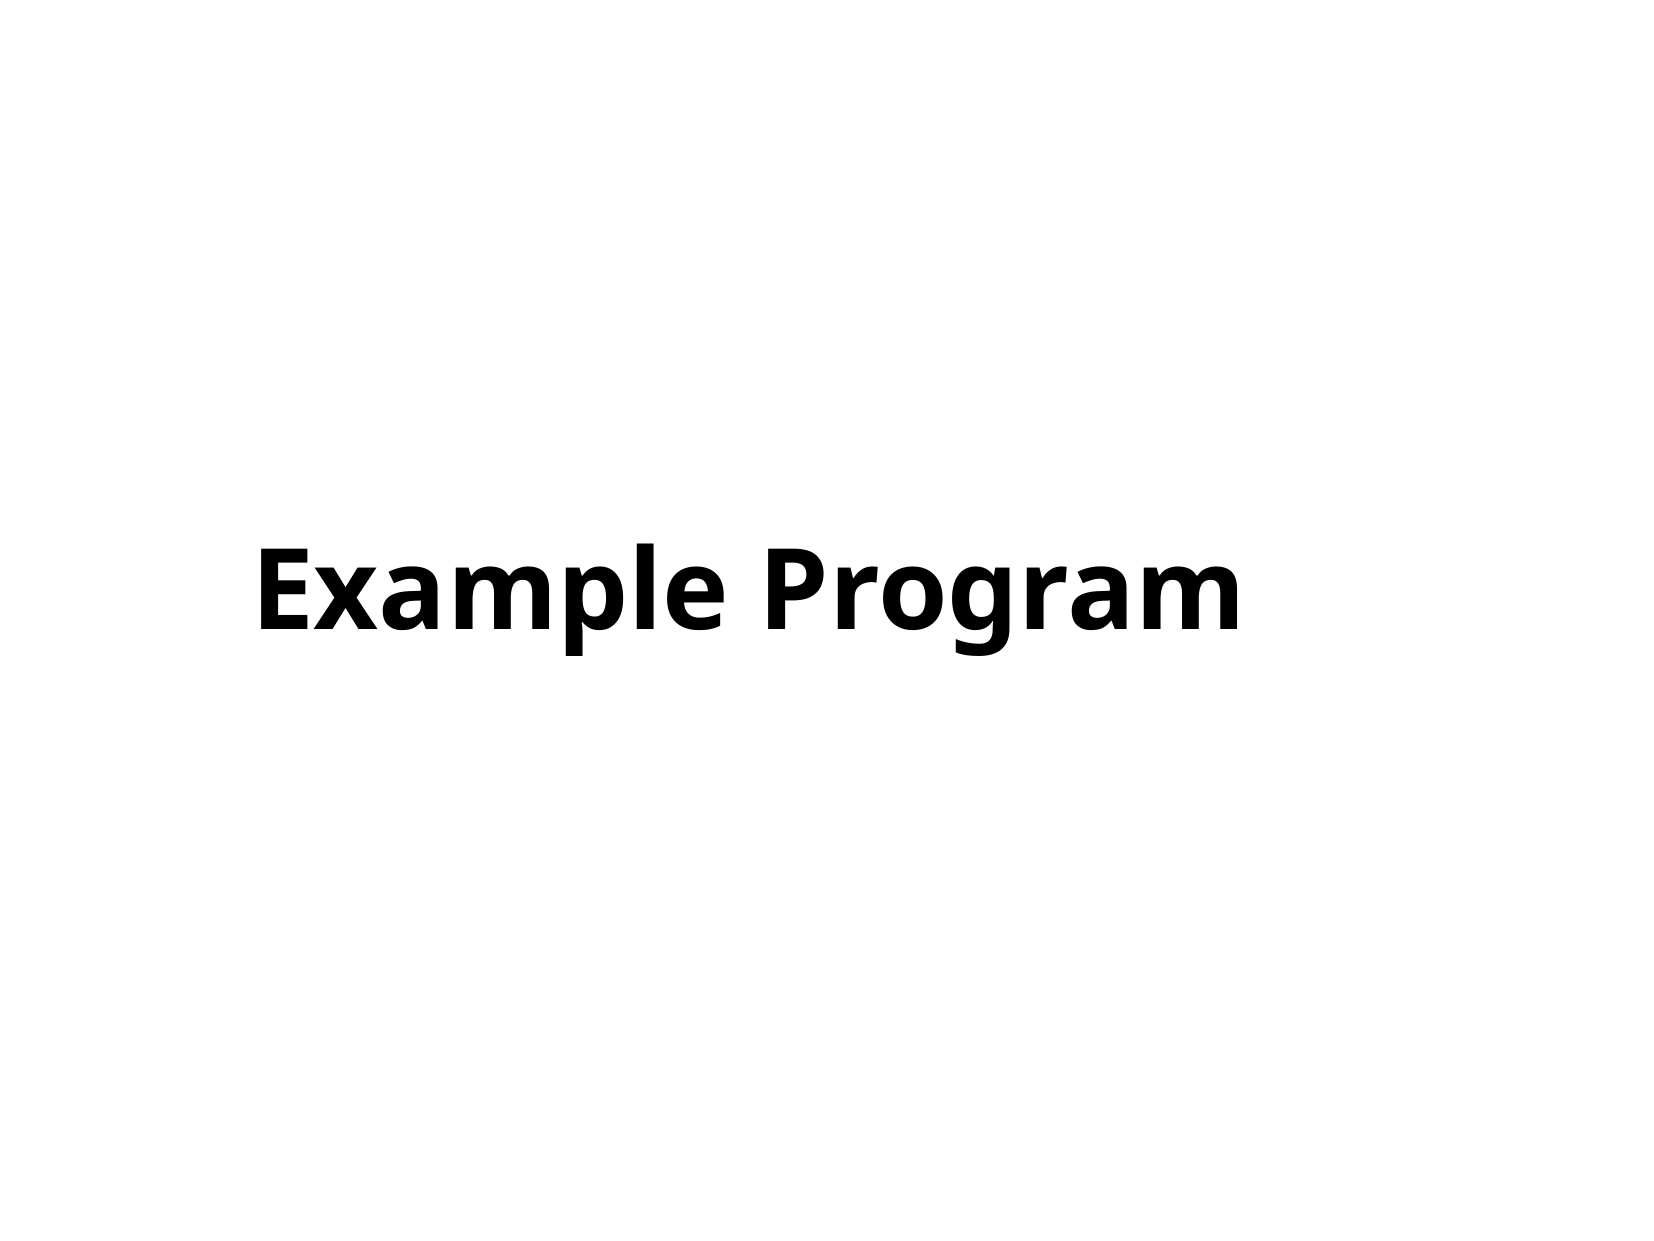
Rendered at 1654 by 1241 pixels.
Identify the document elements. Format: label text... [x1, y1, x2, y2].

text_box Example Program [236, 501, 1388, 916]
